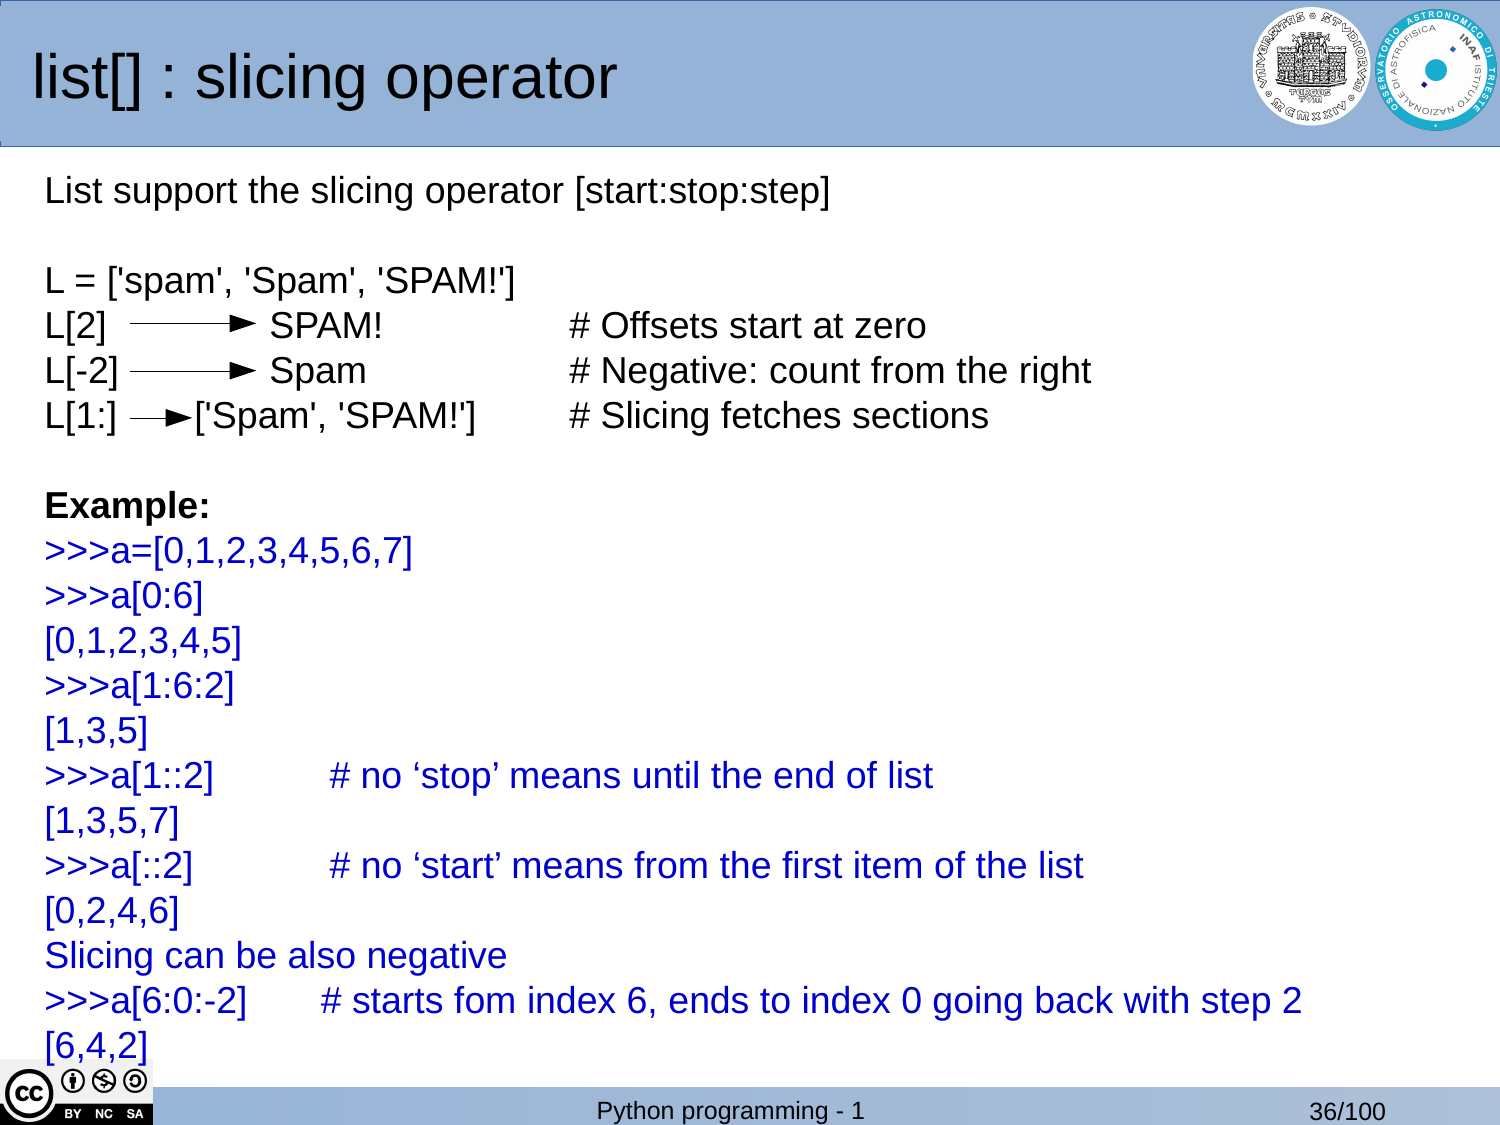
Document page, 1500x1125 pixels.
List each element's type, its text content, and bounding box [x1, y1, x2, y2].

picture [0, 1059, 153, 1125]
picture [1253, 0, 1500, 156]
list List support the slicing operator [start:stop:step] L = ['spam', 'Spam', 'SPAM!'] L[2] SPAM! # Offsets start at zero L[-2] Spam # Negative: count from the right L[1:] ['Spam', 'SPAM!'] # Slicing fetches sections Example: >>>a=[0,1,2,3,4,5,6,7] >>>a[0:6] [0,1,2,3,4,5] >>>a[1:6:2] [1,3,5] >>>a[1::2] # no ‘stop’ means until the end of list [1,3,5,7] >>>a[::2] # no ‘start’ means from the first item of the list [0,2,4,6] Slicing can be also negative >>>a[6:0:-2] # starts fom index 6, ends to index 0 going back with step 2 [6,4,2] [29, 158, 1500, 1071]
text_box list[] : slicing operator [0, 5, 1253, 141]
